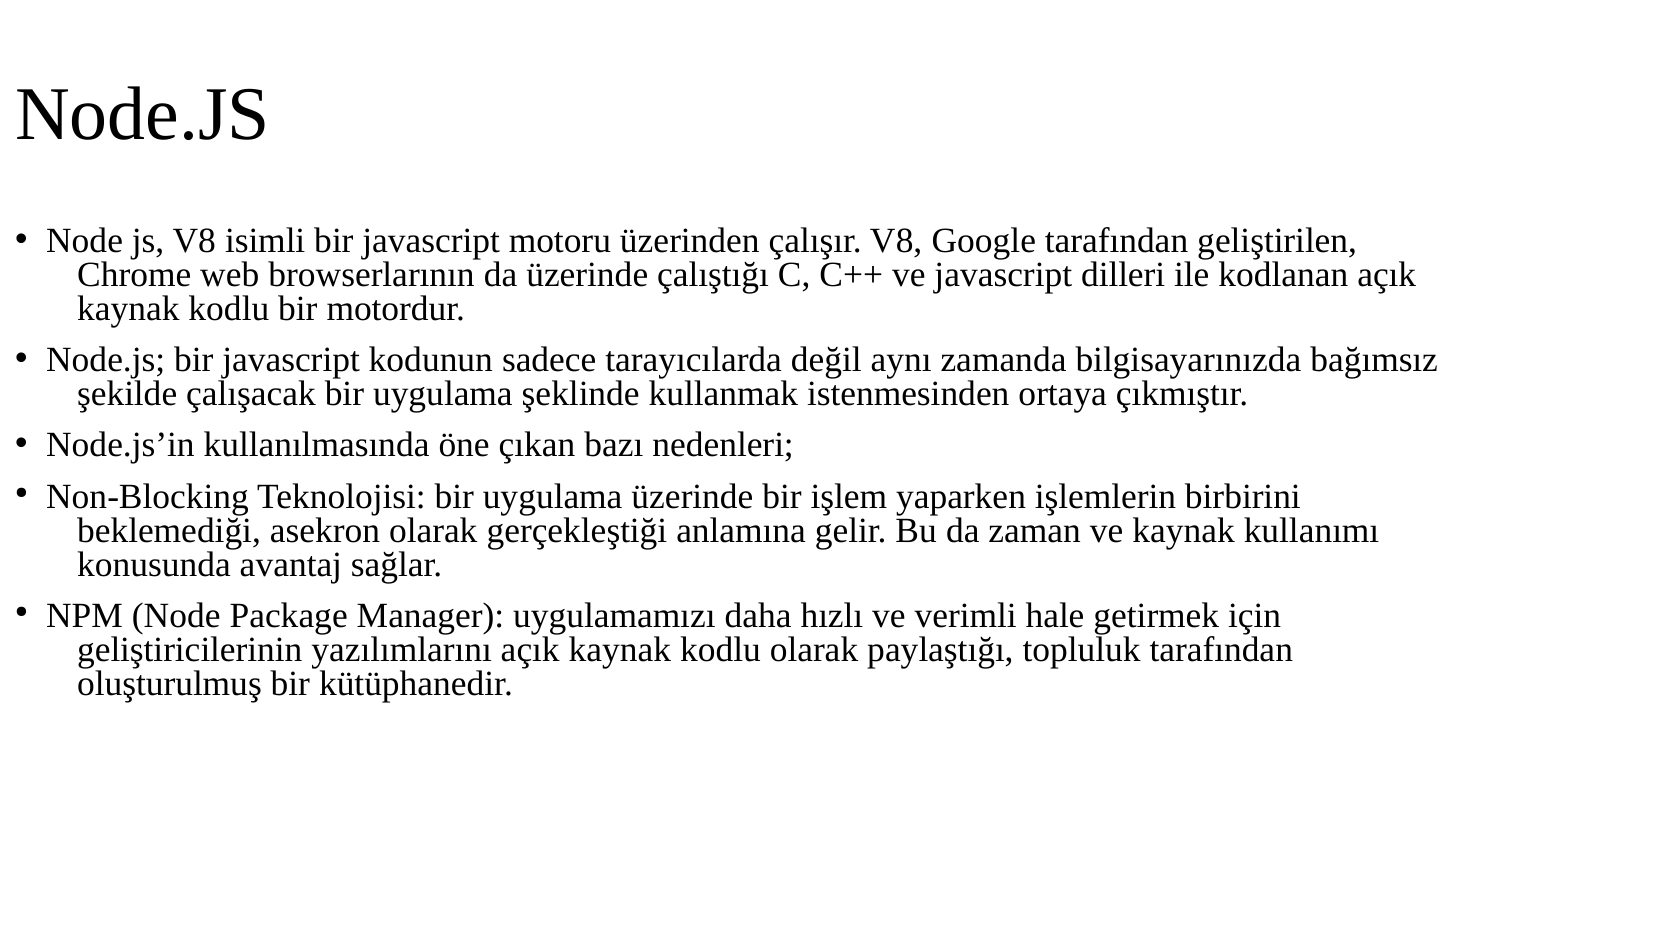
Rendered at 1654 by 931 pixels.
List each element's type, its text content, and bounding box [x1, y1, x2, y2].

title Node.JS [0, 36, 1489, 193]
list Node js, V8 isimli bir javascript motoru üzerinden çalışır. V8, Google tarafından geliştirilen, Chrome web browserlarının da üzerinde çalıştığı C, C++ ve javascript dilleri ile kodlanan açık kaynak kodlu bir motordur. Node.js; bir javascript kodunun sadece tarayıcılarda değil aynı zamanda bilgisayarınızda bağımsız şekilde çalışacak bir uygulama şeklinde kullanmak istenmesinden ortaya çıkmıştır. Node.js’in kullanılmasında öne çıkan bazı nedenleri; Non-Blocking Teknolojisi: bir uygulama üzerinde bir işlem yaparken işlemlerin birbirini beklemediği, asekron olarak gerçekleştiği anlamına gelir. Bu da zaman ve kaynak kullanımı konusunda avantaj sağlar. NPM (Node Package Manager): uygulamamızı daha hızlı ve verimli hale getirmek için geliştiricilerinin yazılımlarını açık kaynak kodlu olarak paylaştığı, topluluk tarafından oluşturulmuş bir kütüphanedir. [0, 217, 1489, 758]
